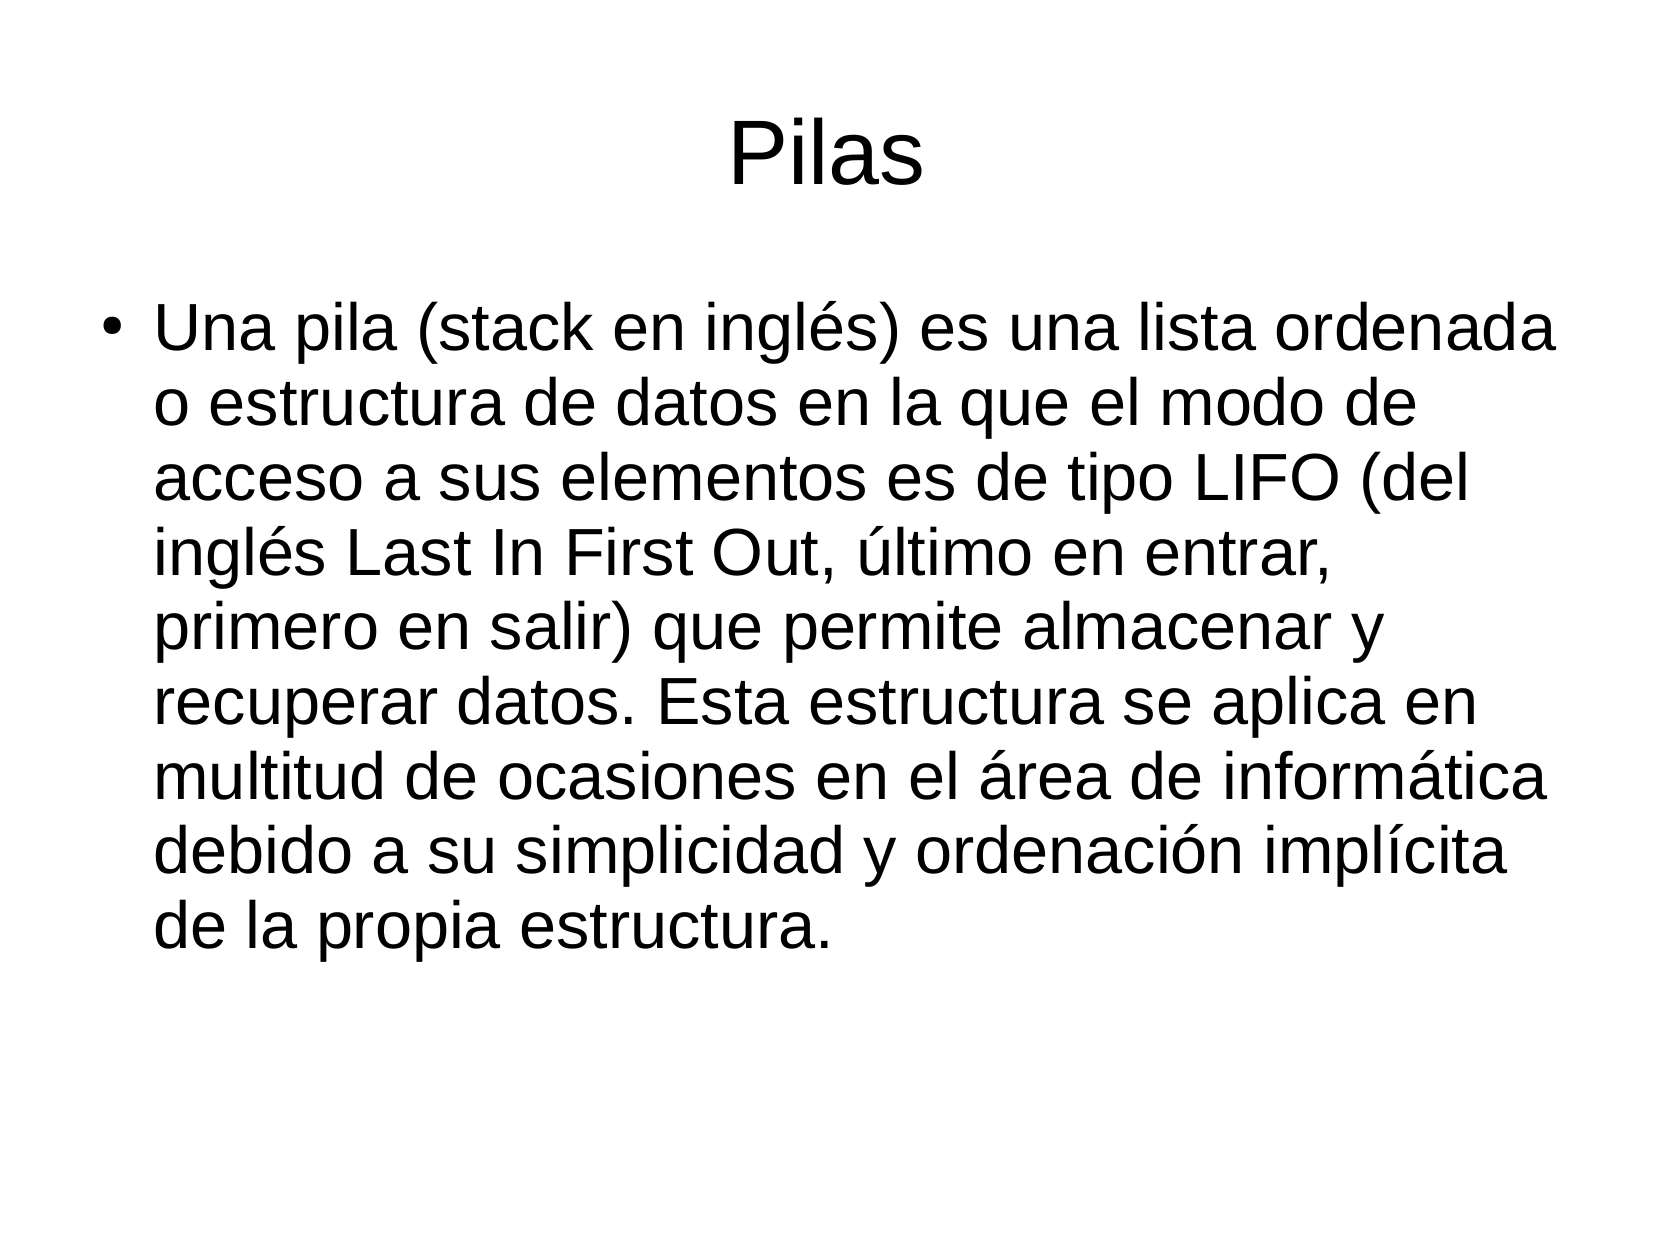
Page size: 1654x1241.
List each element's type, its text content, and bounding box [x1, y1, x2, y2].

list Una pila (stack en inglés) es una lista ordenada o estructura de datos en la que el modo de acceso a sus elementos es de tipo LIFO (del inglés Last In First Out, último en entrar, primero en salir) que permite almacenar y recuperar datos. Esta estructura se aplica en multitud de ocasiones en el área de informática debido a su simplicidad y ordenación implícita de la propia estructura. [82, 290, 1571, 1109]
title Pilas [82, 49, 1571, 257]
